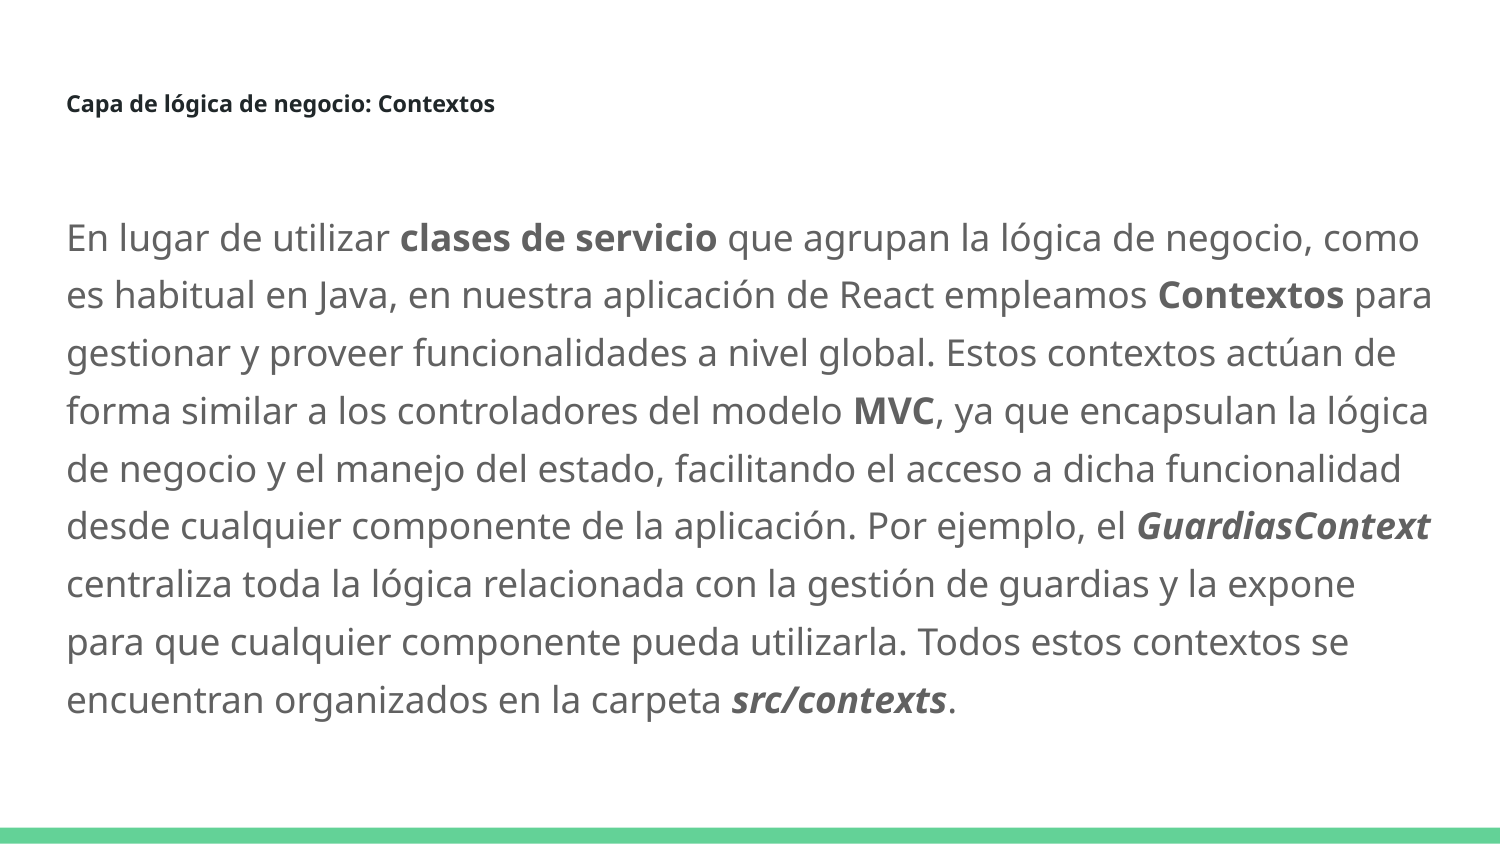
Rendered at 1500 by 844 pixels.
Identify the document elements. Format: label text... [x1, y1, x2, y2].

title Capa de lógica de negocio: Contextos [51, 72, 1449, 167]
list En lugar de utilizar clases de servicio que agrupan la lógica de negocio, como es habitual en Java, en nuestra aplicación de React empleamos Contextos para gestionar y proveer funcionalidades a nivel global. Estos contextos actúan de forma similar a los controladores del modelo MVC, ya que encapsulan la lógica de negocio y el manejo del estado, facilitando el acceso a dicha funcionalidad desde cualquier componente de la aplicación. Por ejemplo, el GuardiasContext centraliza toda la lógica relacionada con la gestión de guardias y la expone para que cualquier componente pueda utilizarla. Todos estos contextos se encuentran organizados en la carpeta src/contexts. [51, 189, 1449, 750]
